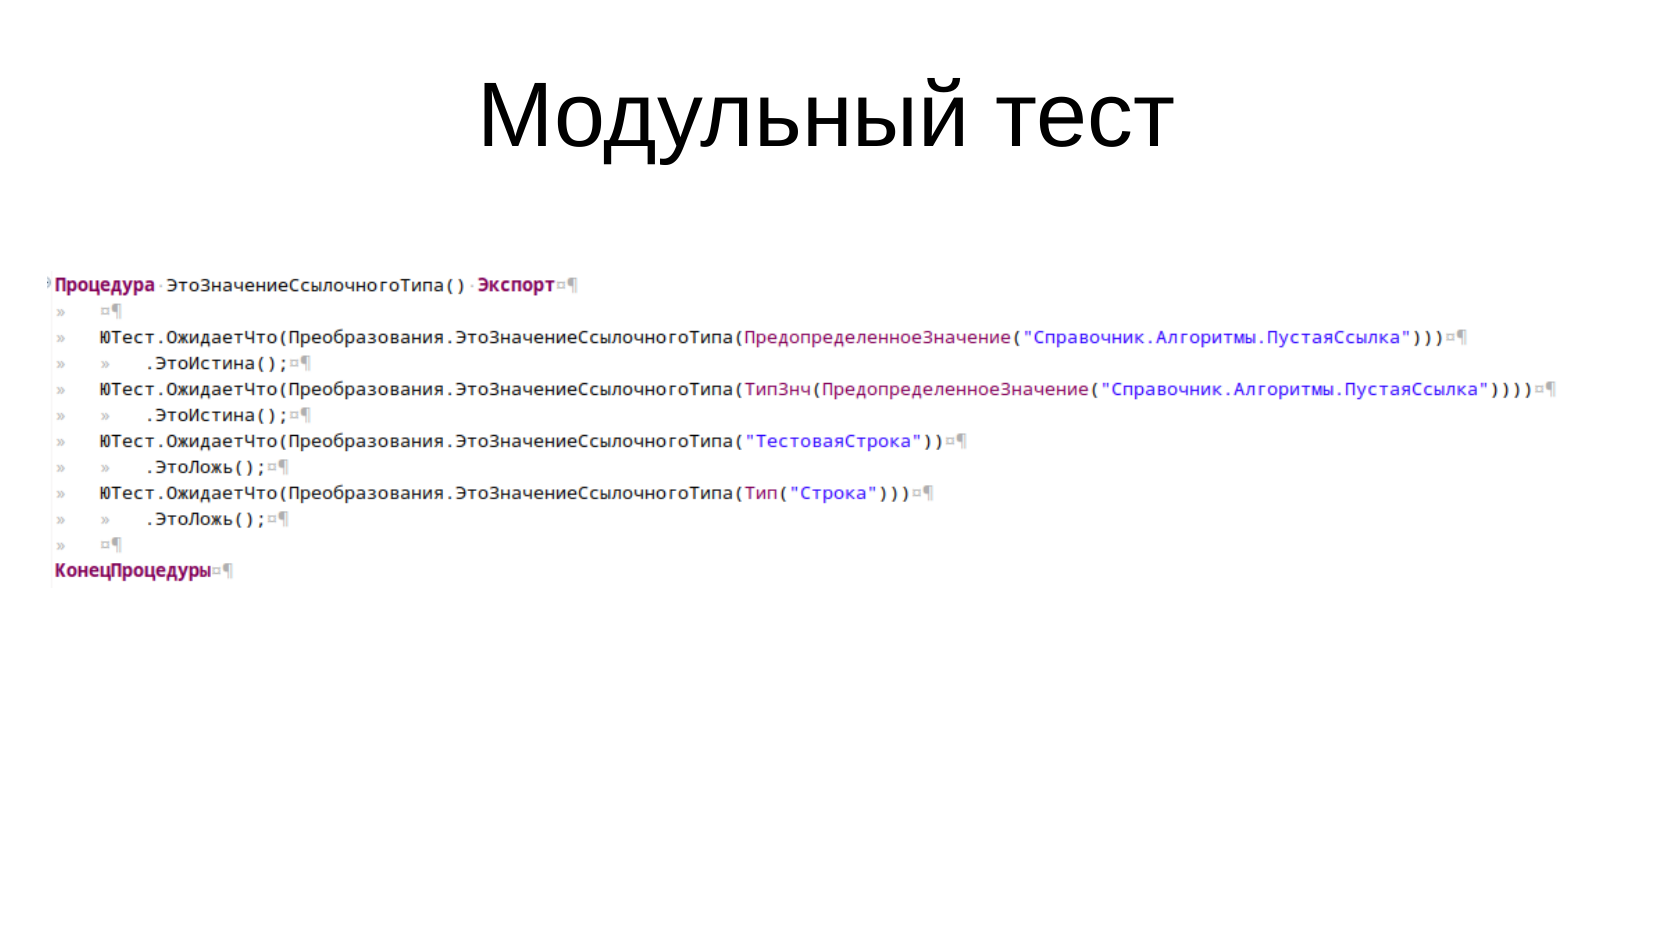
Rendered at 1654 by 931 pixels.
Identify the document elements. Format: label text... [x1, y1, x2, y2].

picture [47, 271, 1570, 588]
title Модульный тест [82, 37, 1571, 193]
